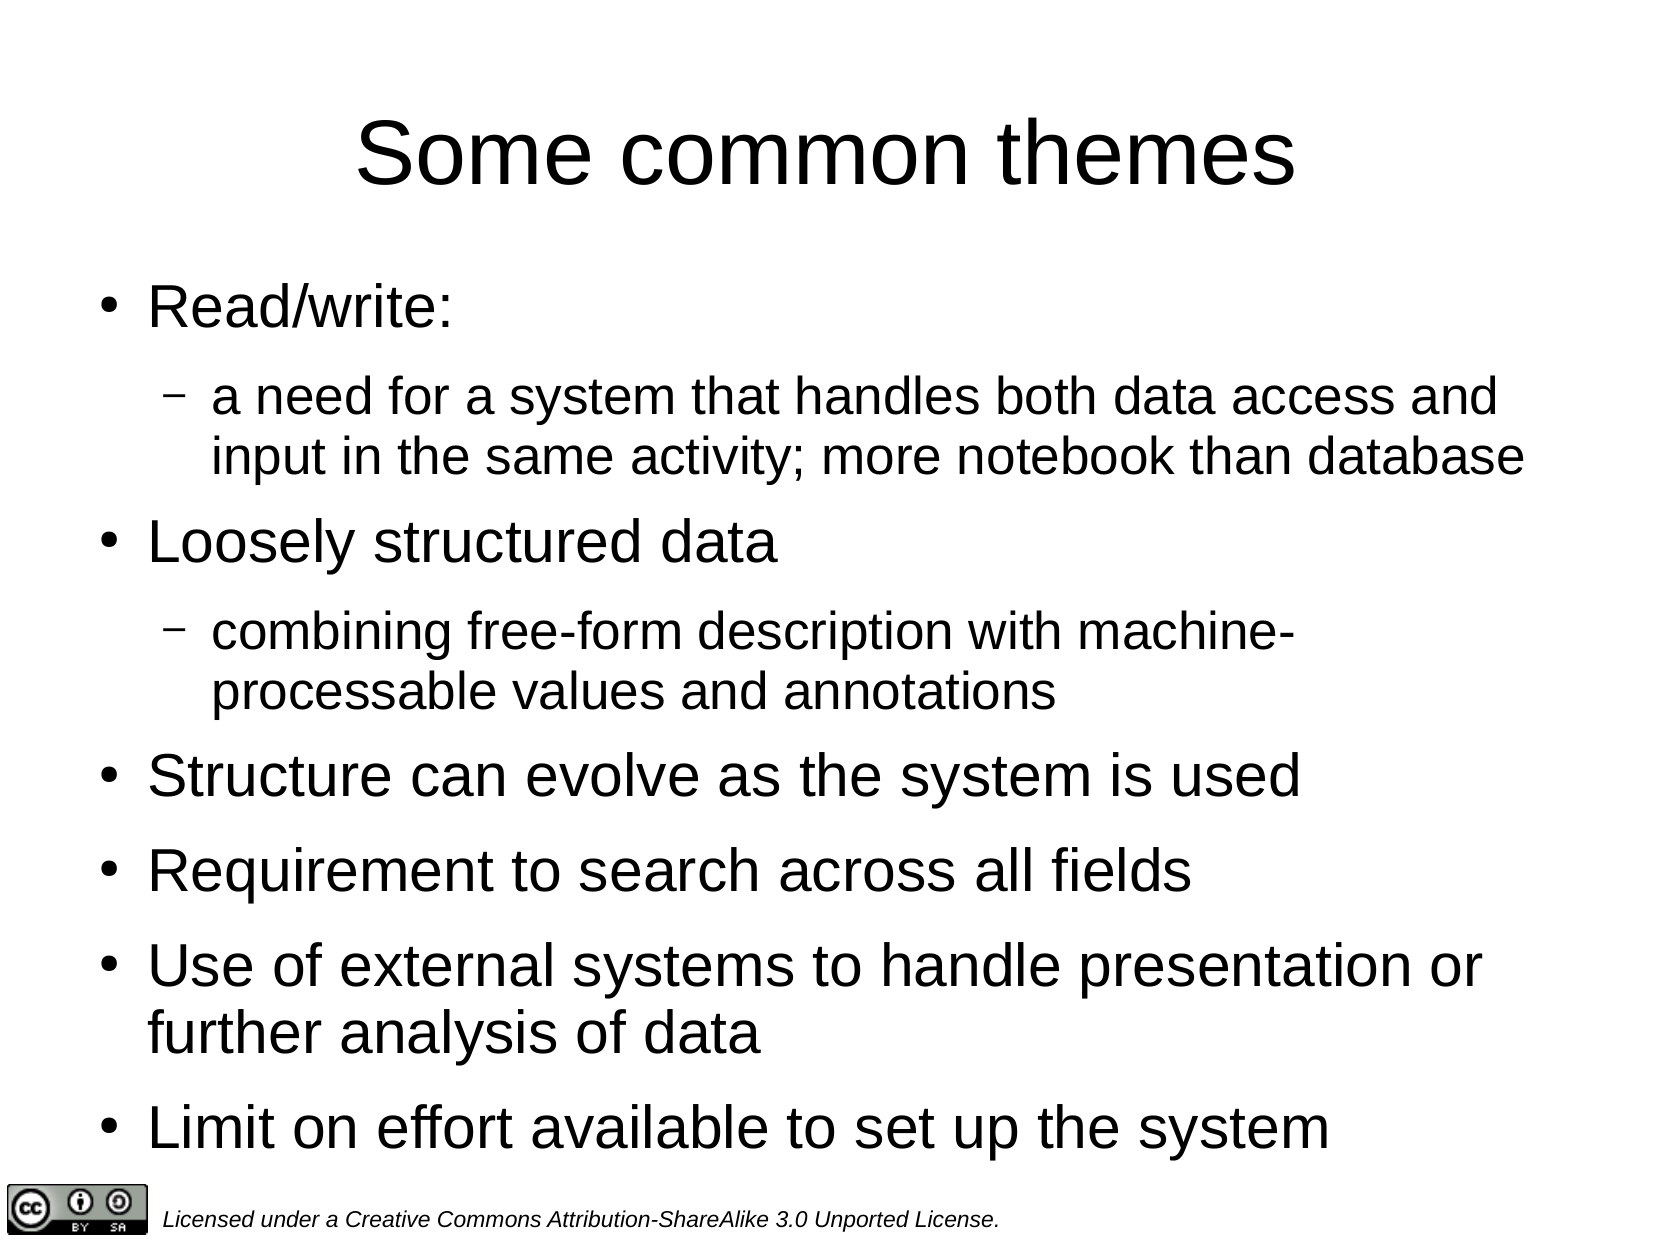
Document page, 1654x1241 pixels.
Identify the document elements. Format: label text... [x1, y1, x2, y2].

title Some common themes [82, 49, 1571, 257]
picture [7, 1184, 148, 1235]
list Read/write: a need for a system that handles both data access and input in the same activity; more notebook than database Loosely structured data combining free-form description with machine-processable values and annotations Structure can evolve as the system is used Requirement to search across all fields Use of external systems to handle presentation or further analysis of data Limit on effort available to set up the system [82, 272, 1538, 1176]
